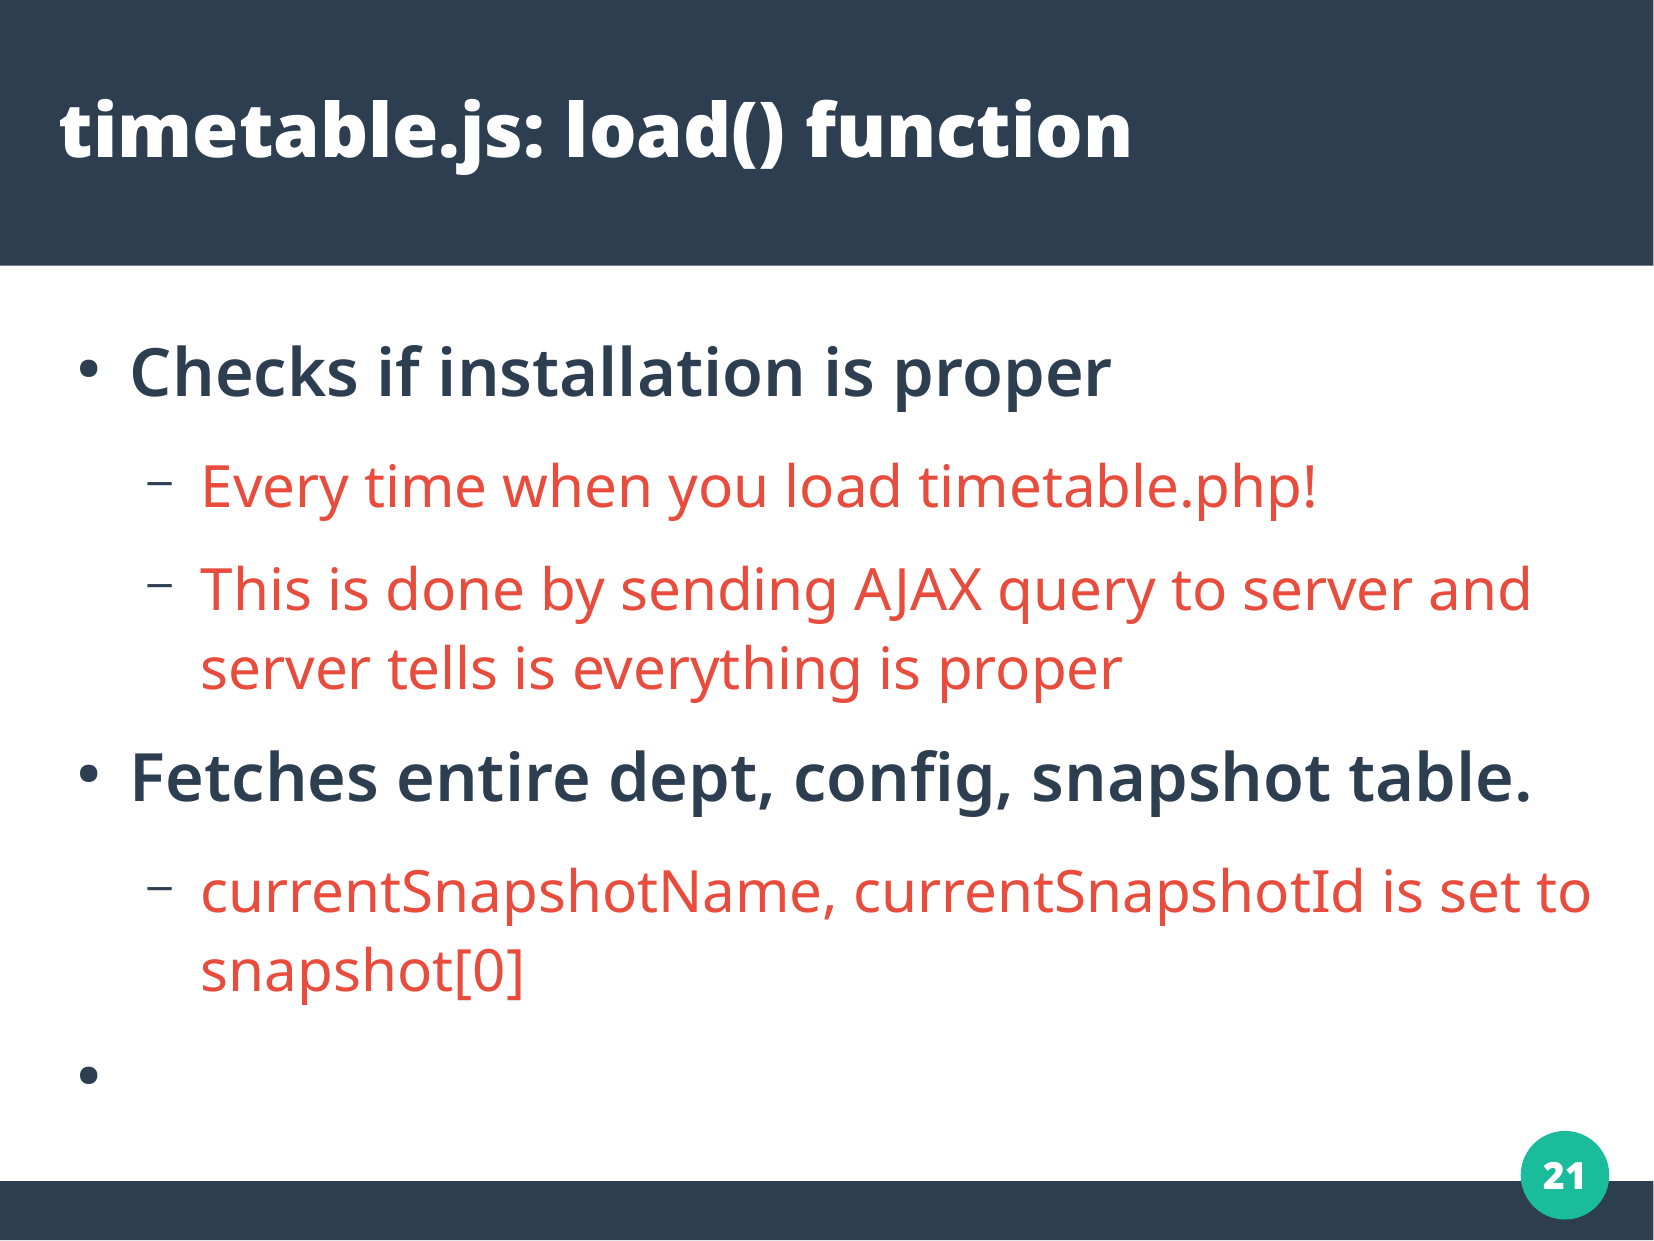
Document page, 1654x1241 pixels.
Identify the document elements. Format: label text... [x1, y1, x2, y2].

title timetable.js: load() function [59, 49, 1595, 207]
list Checks if installation is proper Every time when you load timetable.php! This is done by sending AJAX query to server and server tells is everything is proper Fetches entire dept, config, snapshot table. currentSnapshotName, currentSnapshotId is set to snapshot[0] [59, 324, 1595, 1152]
